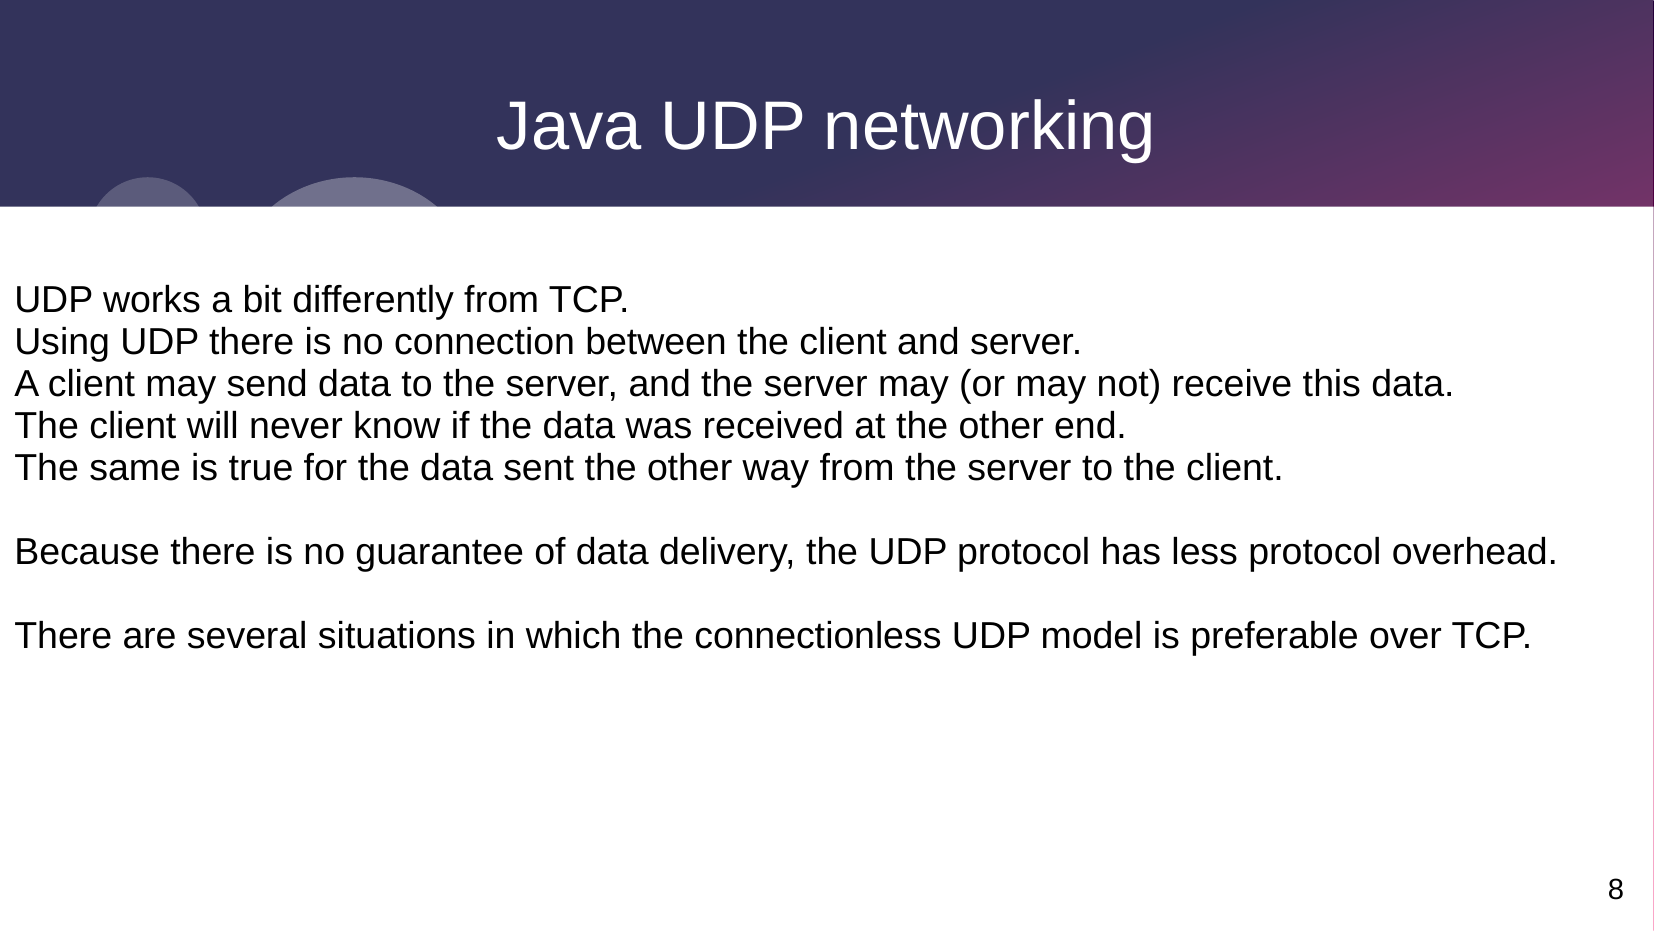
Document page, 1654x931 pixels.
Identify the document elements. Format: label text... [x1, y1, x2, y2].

text_box UDP works a bit differently from TCP. Using UDP there is no connection between the client and server. A client may send data to the server, and the server may (or may not) receive this data. The client will never know if the data was received at the other end. The same is true for the data sent the other way from the server to the client. Because there is no guarantee of data delivery, the UDP protocol has less protocol overhead. There are several situations in which the connectionless UDP model is preferable over TCP. [0, 271, 1654, 665]
title Java UDP networking [88, 44, 1565, 207]
